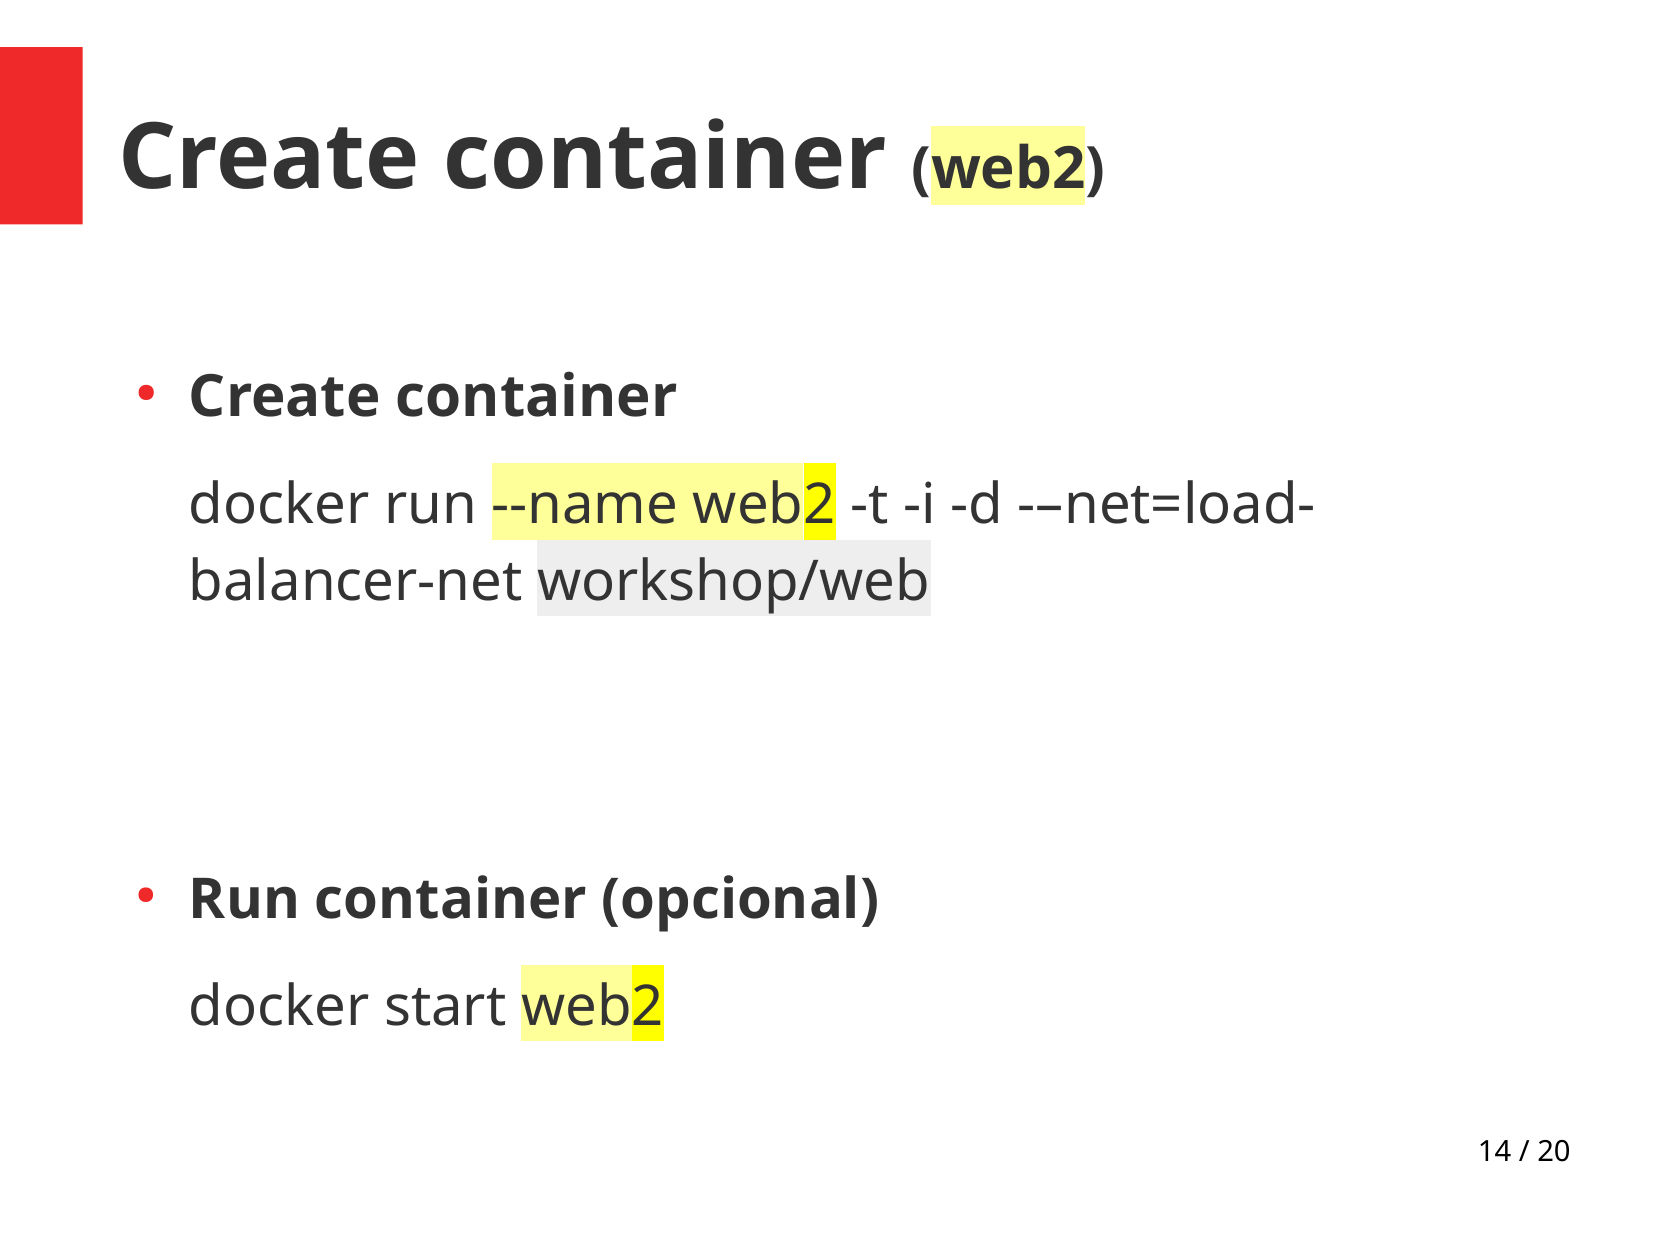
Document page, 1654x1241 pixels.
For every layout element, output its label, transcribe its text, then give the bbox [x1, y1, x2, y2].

list Create container docker run --name web2 -t -i -d -–net=load-balancer-net workshop/web Run container (opcional) docker start web2 [118, 354, 1536, 1074]
title Create container (web2) [118, 49, 1571, 257]
